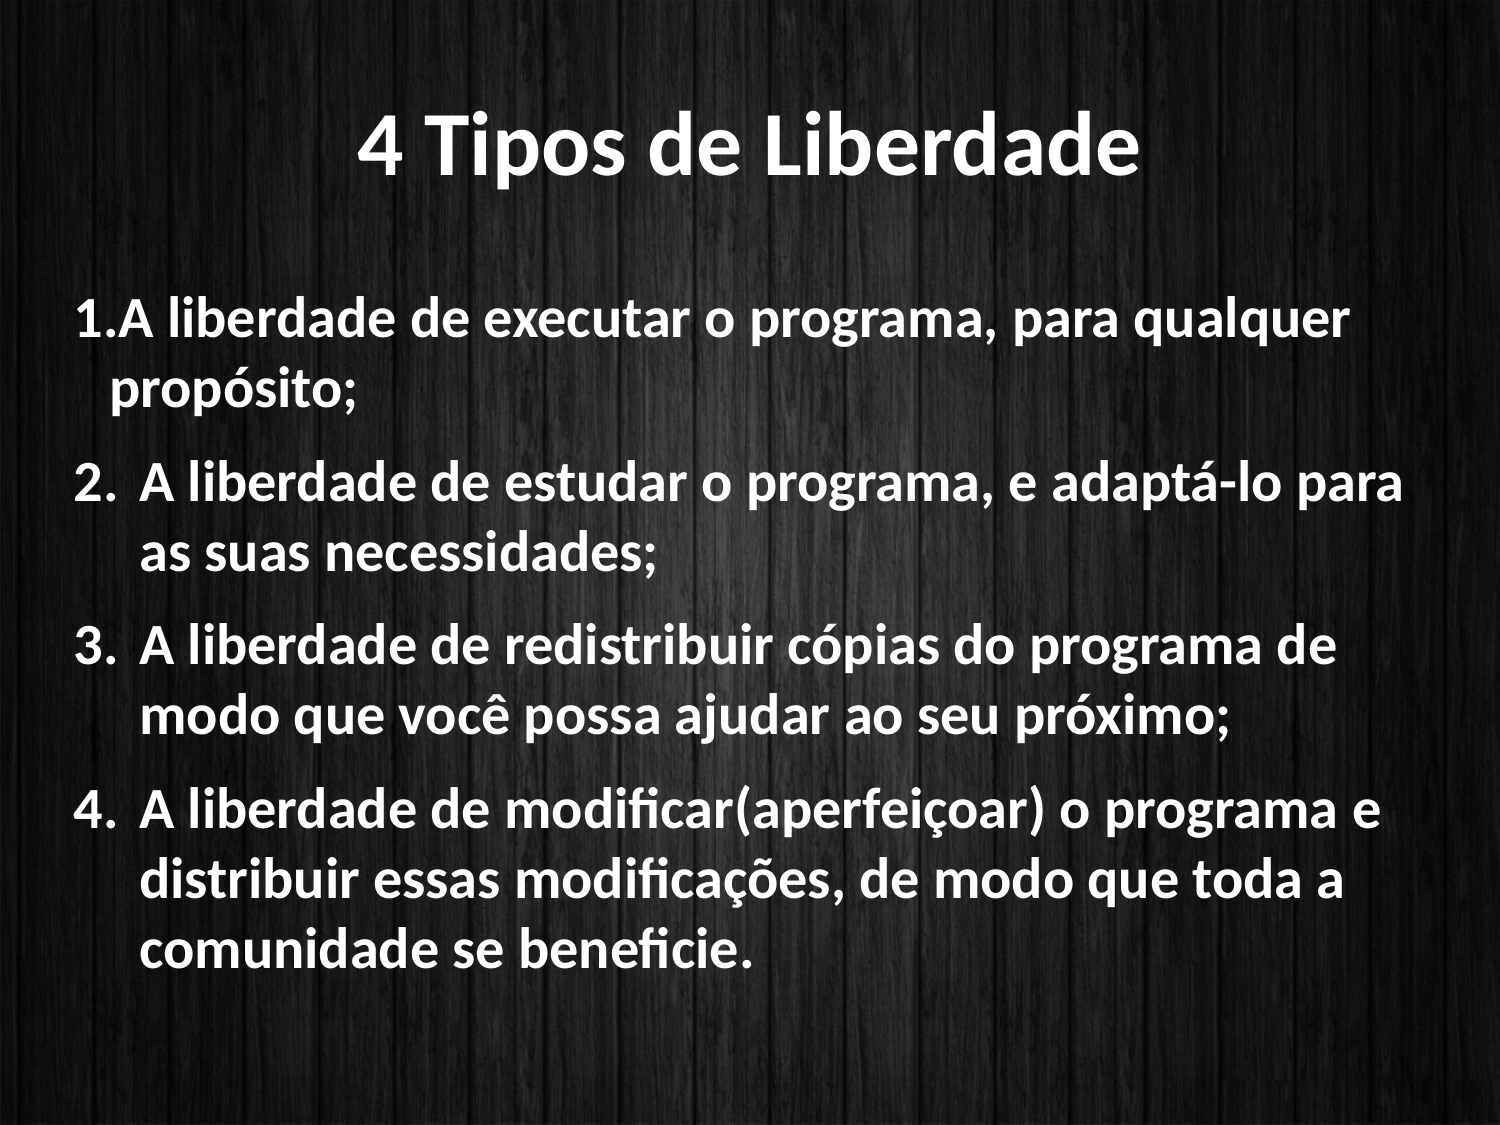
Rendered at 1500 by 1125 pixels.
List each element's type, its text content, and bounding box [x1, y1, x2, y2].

picture [0, 0, 1500, 1125]
text_box A liberdade de executar o programa, para qualquer propósito; A liberdade de estudar o programa, e adaptá-lo para as suas necessidades; A liberdade de redistribuir cópias do programa de modo que você possa ajudar ao seu próximo; A liberdade de modificar(aperfeiçoar) o programa e distribuir essas modificações, de modo que toda a comunidade se beneficie. [58, 271, 1441, 988]
text_box 4 Tipos de Liberdade [75, 45, 1425, 233]
